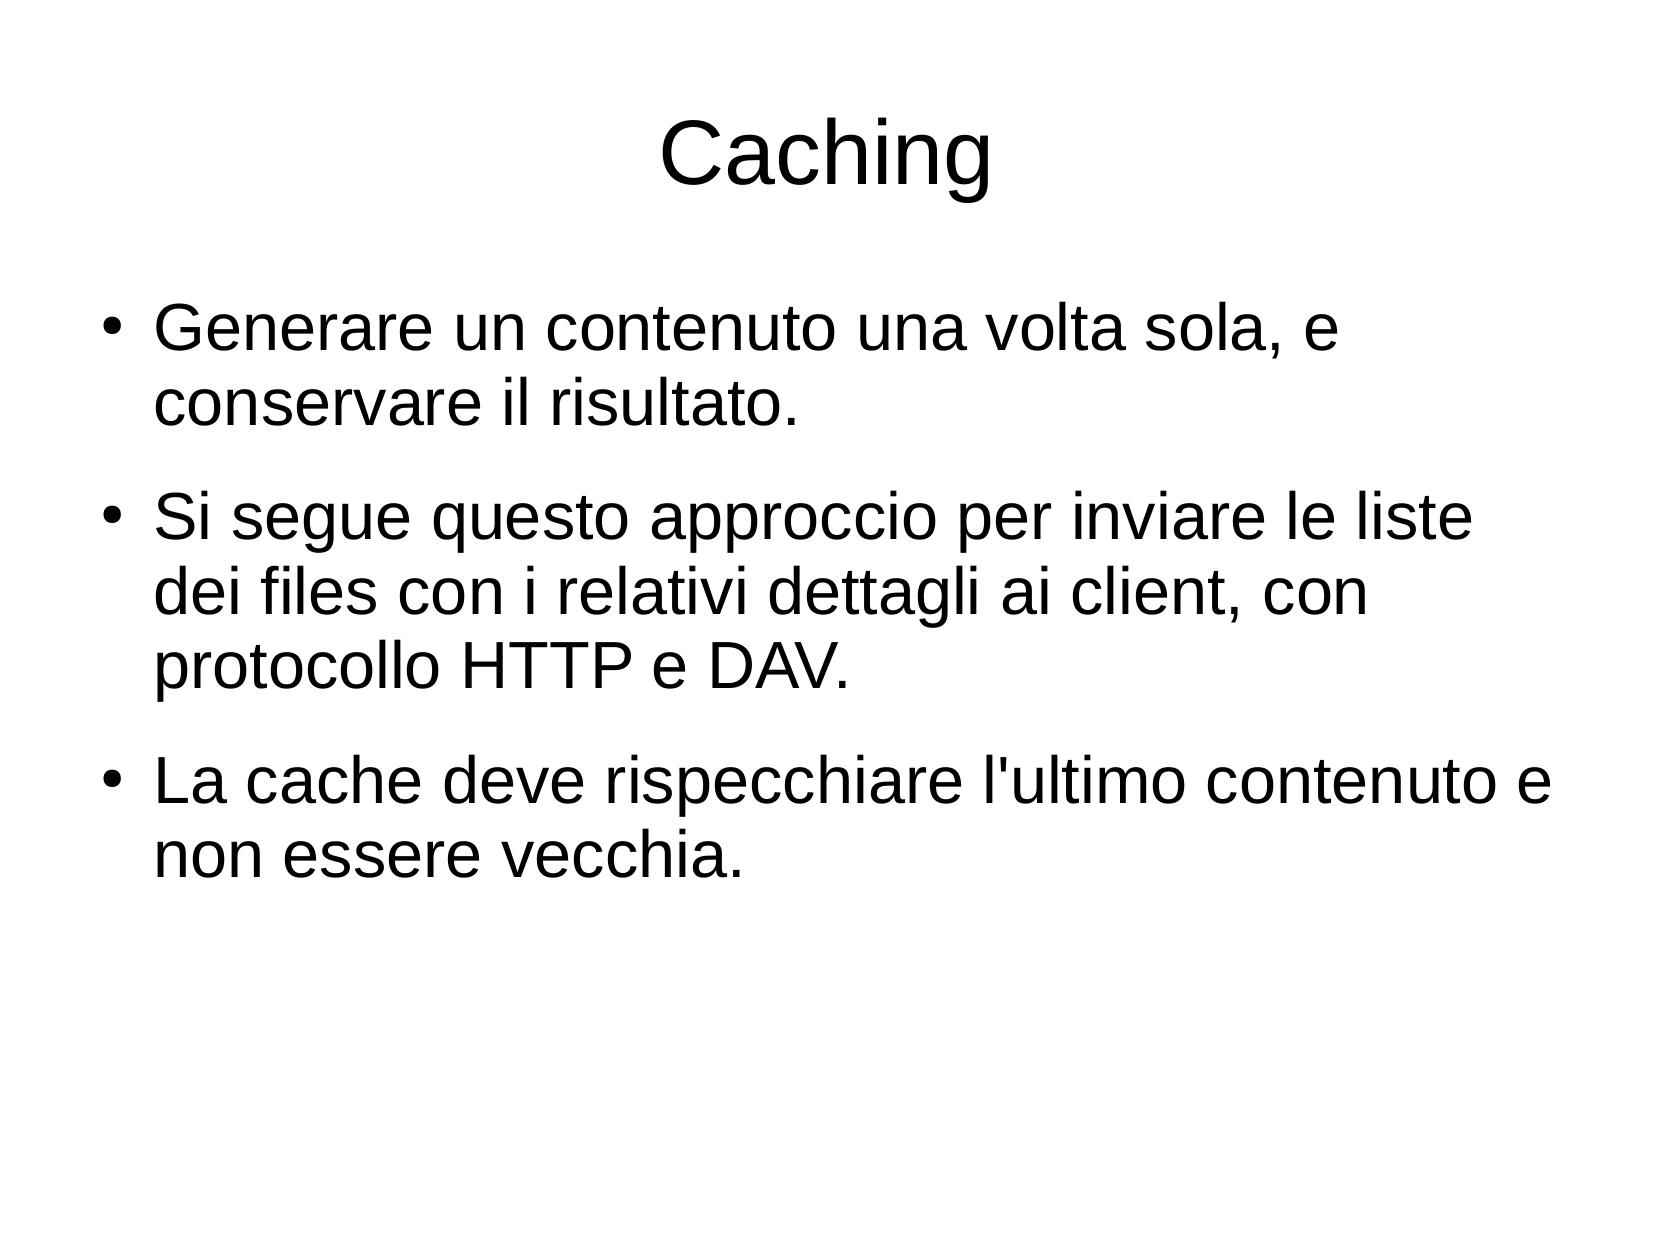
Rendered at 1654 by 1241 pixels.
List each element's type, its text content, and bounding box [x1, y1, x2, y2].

title Caching [82, 49, 1571, 257]
list Generare un contenuto una volta sola, e conservare il risultato. Si segue questo approccio per inviare le liste dei files con i relativi dettagli ai client, con protocollo HTTP e DAV. La cache deve rispecchiare l'ultimo contenuto e non essere vecchia. [82, 290, 1571, 1109]
